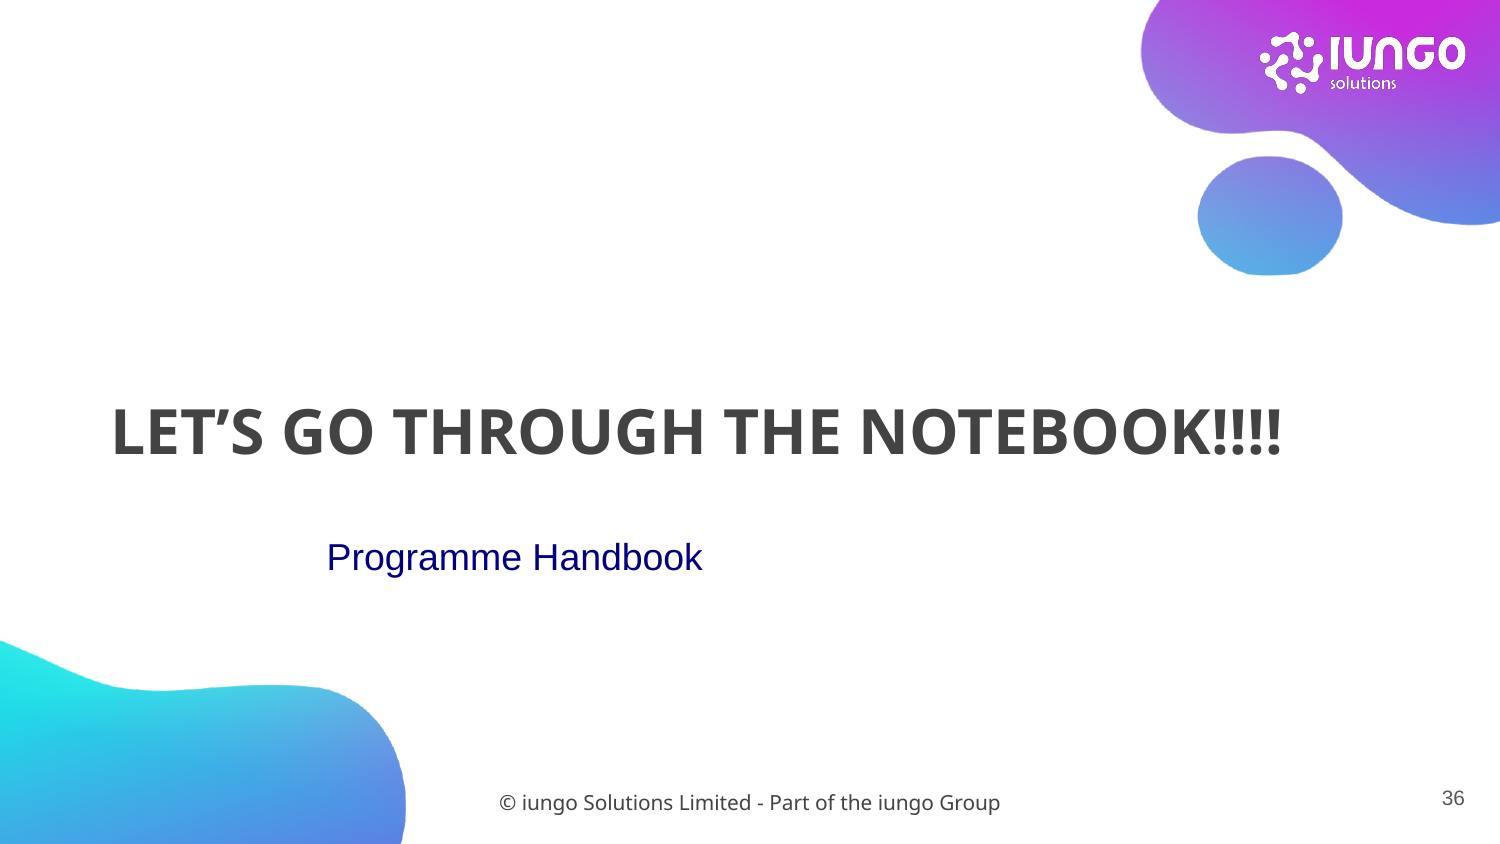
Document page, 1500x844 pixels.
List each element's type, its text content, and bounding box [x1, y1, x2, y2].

slide_number <number> [1389, 764, 1480, 830]
text_box Programme Handbook [311, 517, 894, 593]
list LET’S GO THROUGH THE NOTEBOOK!!!! [95, 365, 1390, 499]
picture [0, 0, 1500, 844]
